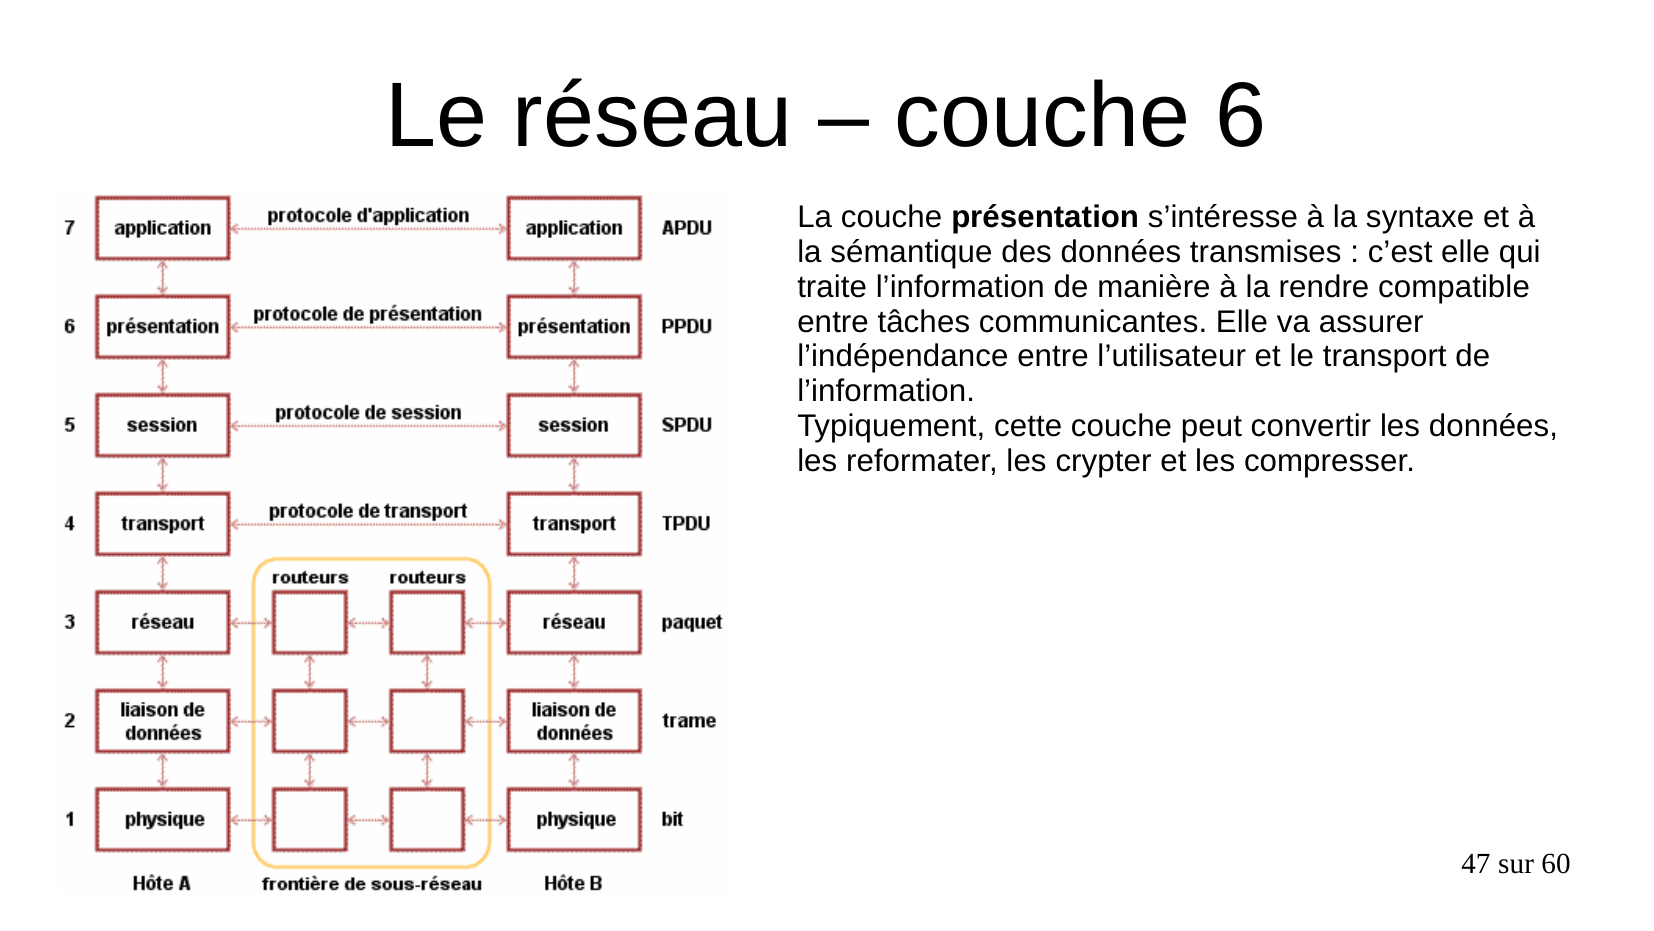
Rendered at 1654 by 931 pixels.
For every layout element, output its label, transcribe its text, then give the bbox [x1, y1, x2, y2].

text_box La couche présentation s’intéresse à la syntaxe et à la sémantique des données transmises : c’est elle qui traite l’information de manière à la rendre compatible entre tâches communicantes. Elle va assurer l’indépendance entre l’utilisateur et le transport de l’information. Typiquement, cette couche peut convertir les données, les reformater, les crypter et les compresser. [782, 192, 1580, 485]
picture [59, 191, 727, 895]
title Le réseau – couche 6 [82, 37, 1571, 193]
